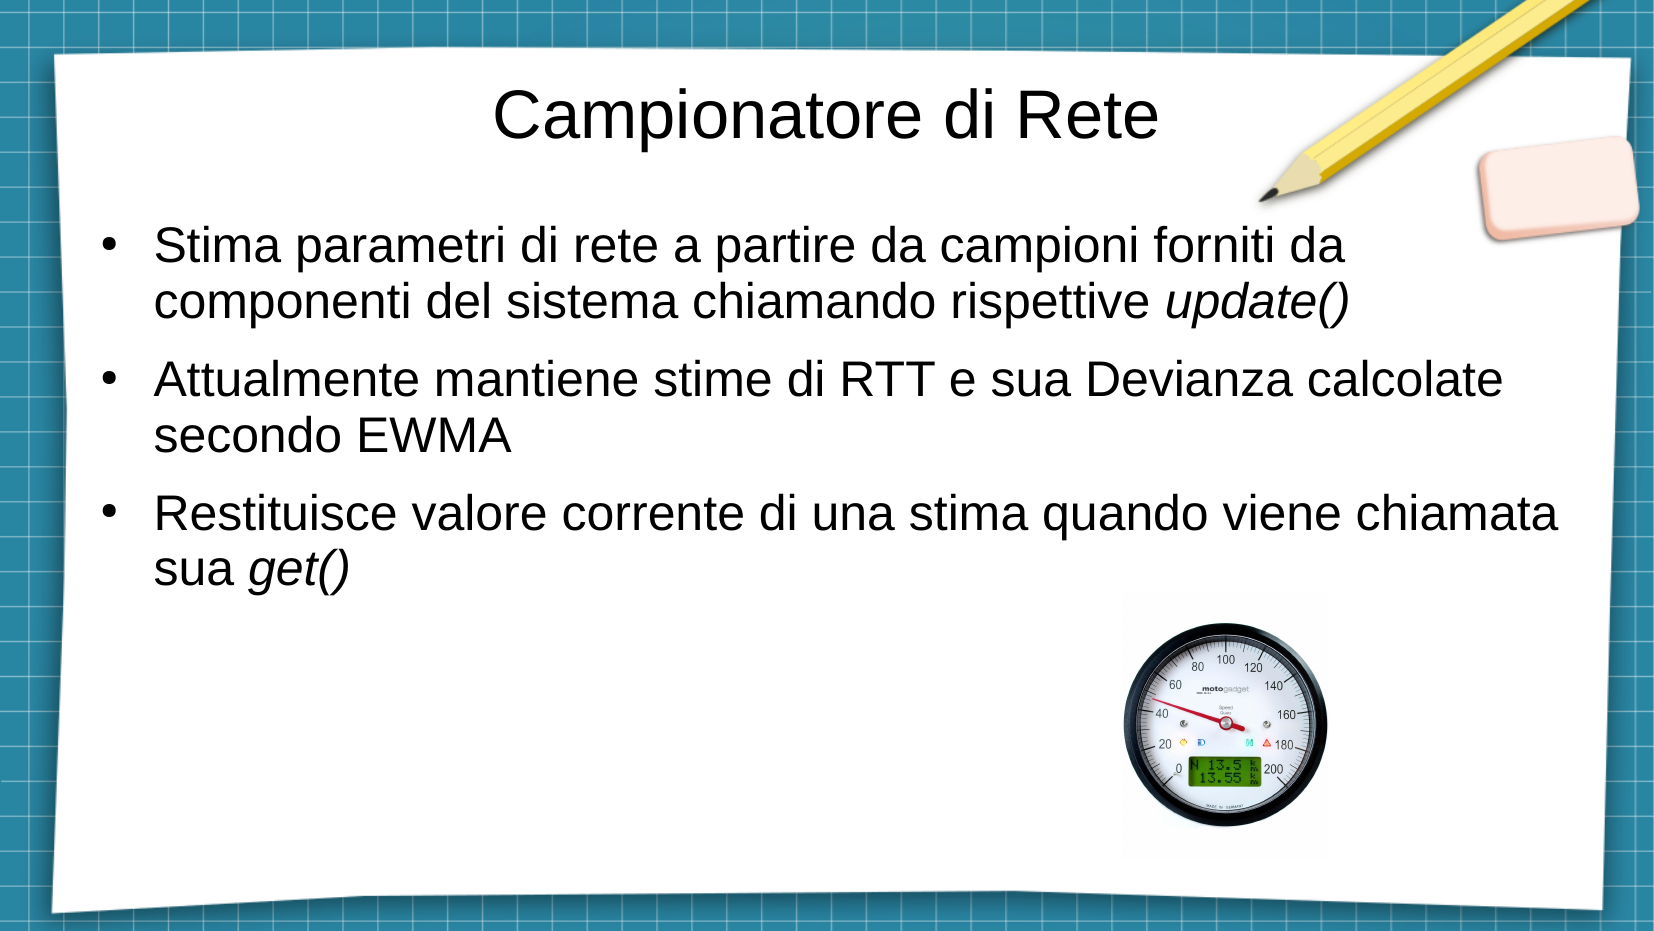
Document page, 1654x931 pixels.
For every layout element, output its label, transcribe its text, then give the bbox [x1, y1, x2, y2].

list Stima parametri di rete a partire da campioni forniti da componenti del sistema chiamando rispettive update() Attualmente mantiene stime di RTT e sua Devianza calcolate secondo EWMA Restituisce valore corrente di una stima quando viene chiamata sua get() [82, 217, 1571, 758]
picture [0, 0, 1654, 931]
title Campionatore di Rete [82, 37, 1571, 193]
